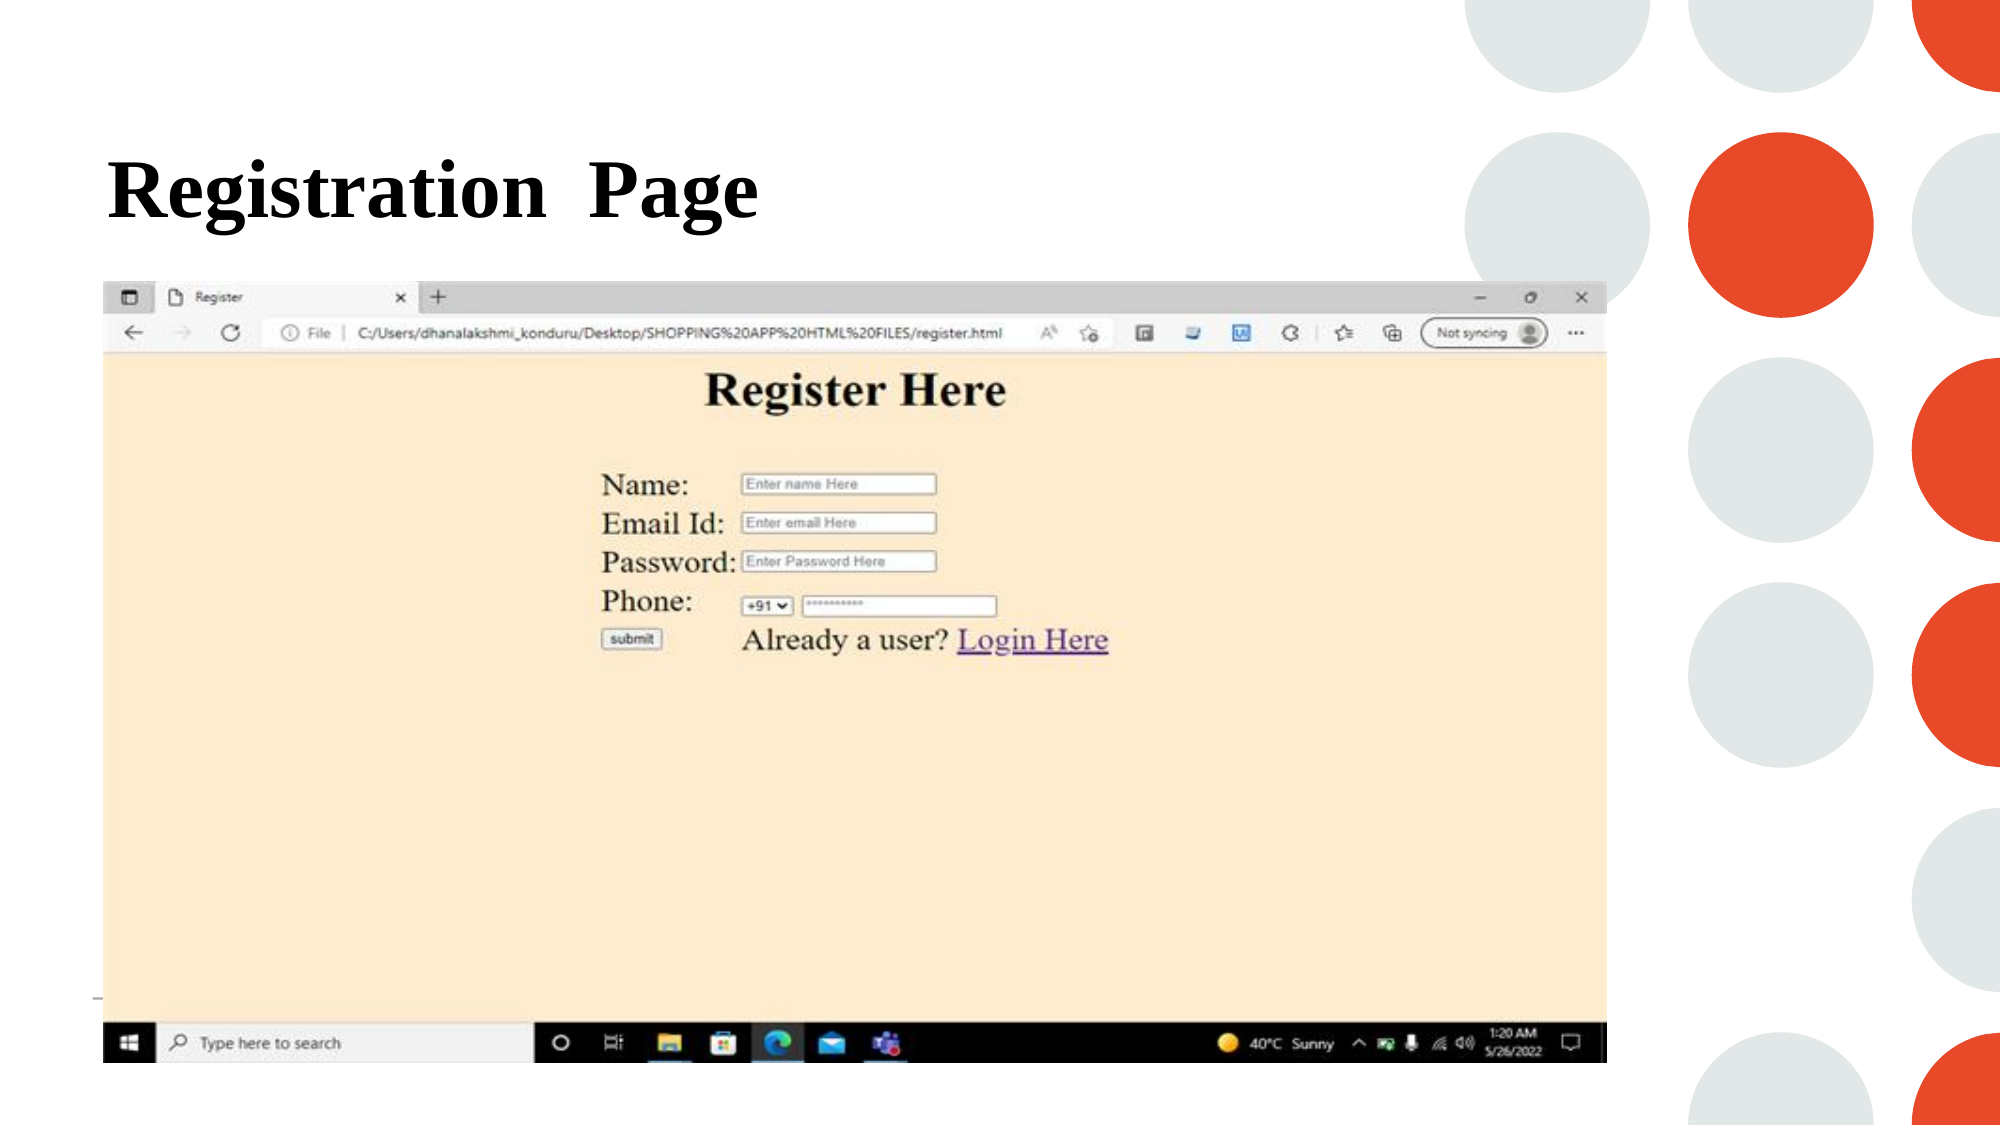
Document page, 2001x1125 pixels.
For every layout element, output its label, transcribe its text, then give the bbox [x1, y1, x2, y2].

title Registration Page [92, 126, 1297, 335]
picture [103, 281, 1607, 1063]
